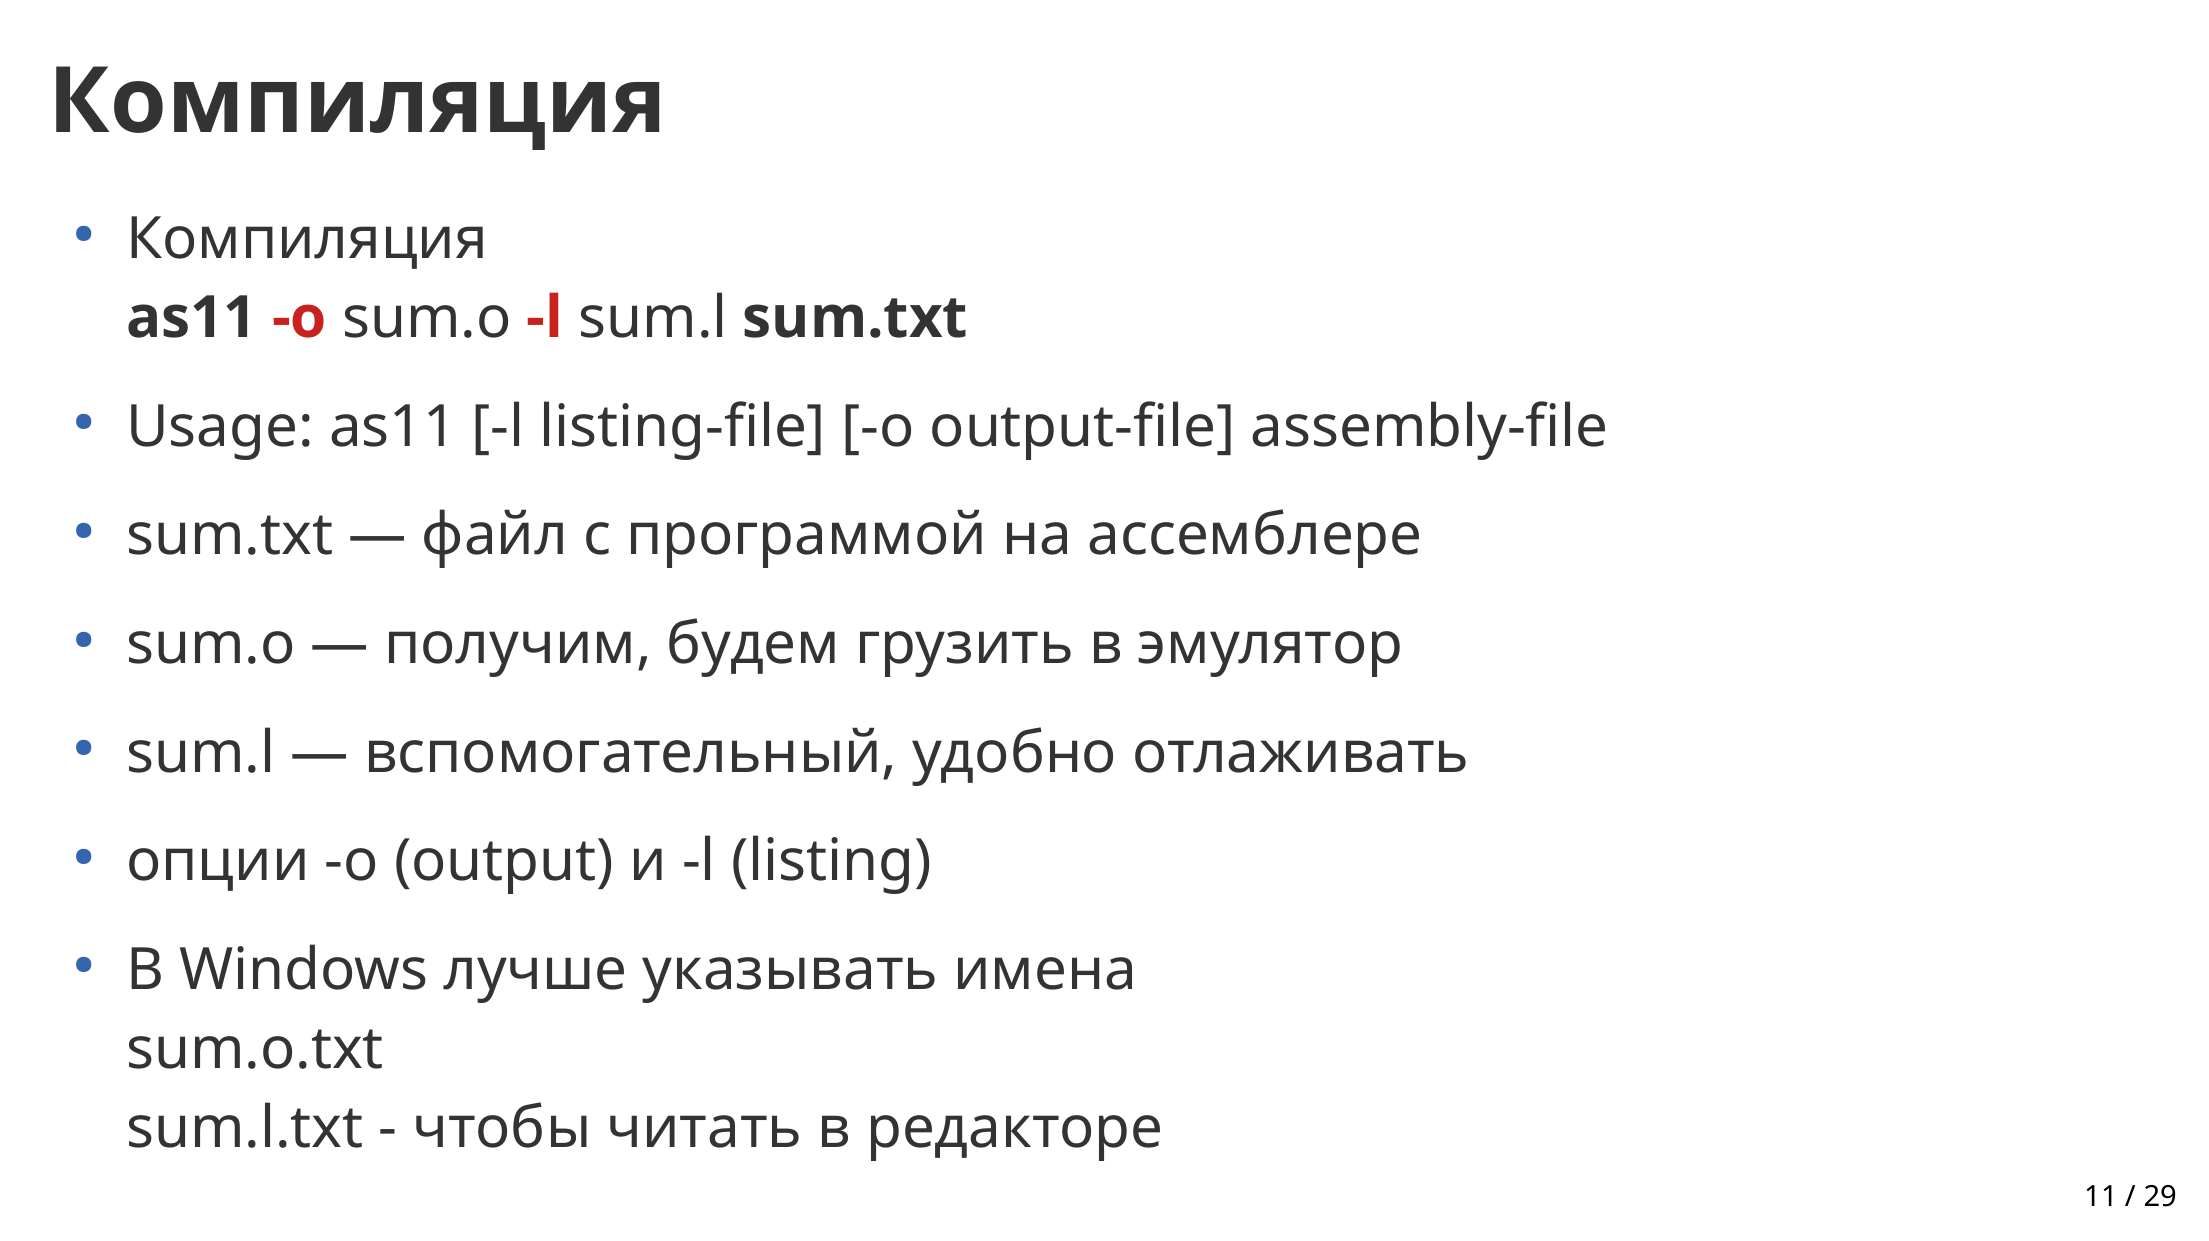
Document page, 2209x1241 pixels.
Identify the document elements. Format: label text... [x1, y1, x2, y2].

title Компиляция [48, 34, 2174, 160]
list Компиляция as11 -o sum.o -l sum.l sum.txt Usage: as11 [-l listing-file] [-o output-file] assembly-file sum.txt — файл с программой на ассемблере sum.o — получим, будем грузить в эмулятор sum.l — вспомогательный, удобно отлаживать опции -o (output) и -l (listing) В Windows лучше указывать имена sum.o.txt sum.l.txt - чтобы читать в редакторе [55, 195, 1690, 1177]
